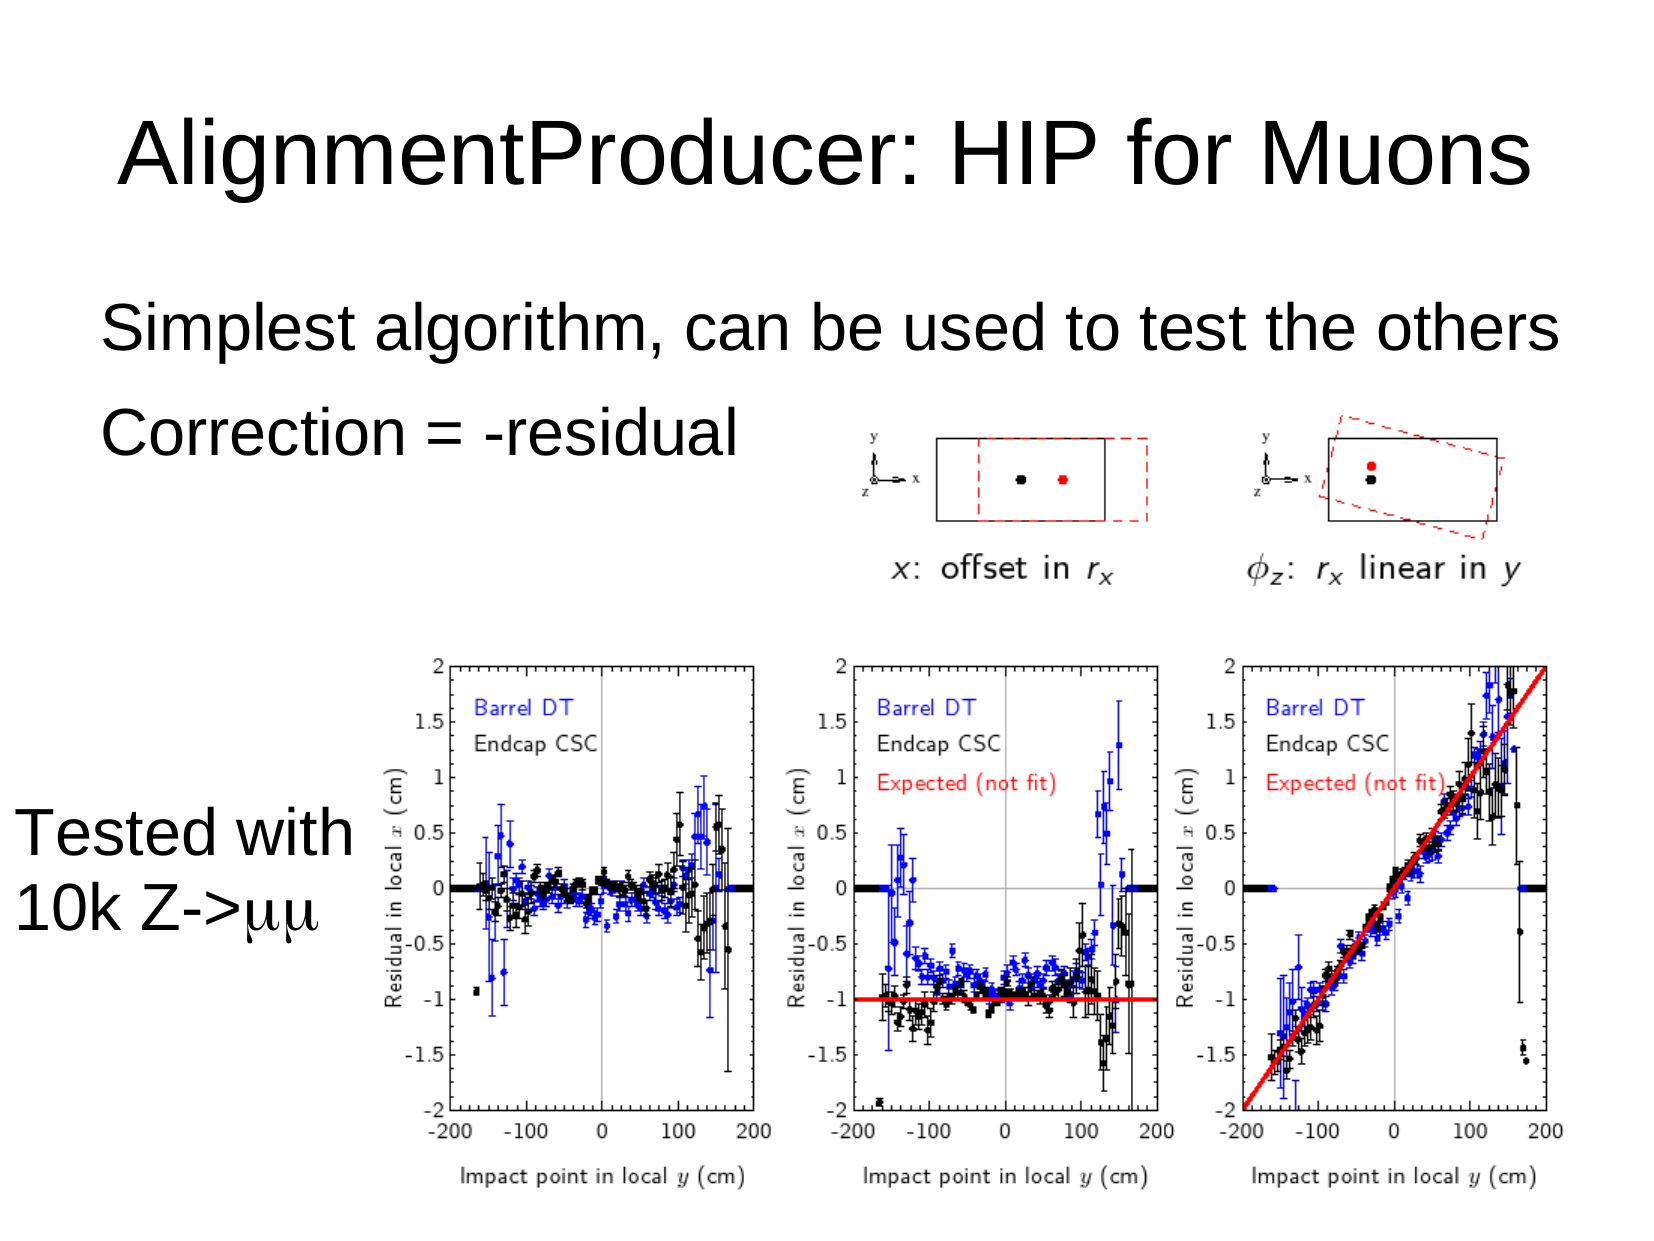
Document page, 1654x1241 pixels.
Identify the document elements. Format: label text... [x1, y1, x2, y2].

title AlignmentProducer: HIP for Muons [82, 49, 1571, 257]
list Simplest algorithm, can be used to test the others Correction = -residual [82, 290, 1571, 569]
picture [358, 405, 1576, 1201]
text_box Tested with 10k Z->mm [0, 787, 376, 976]
